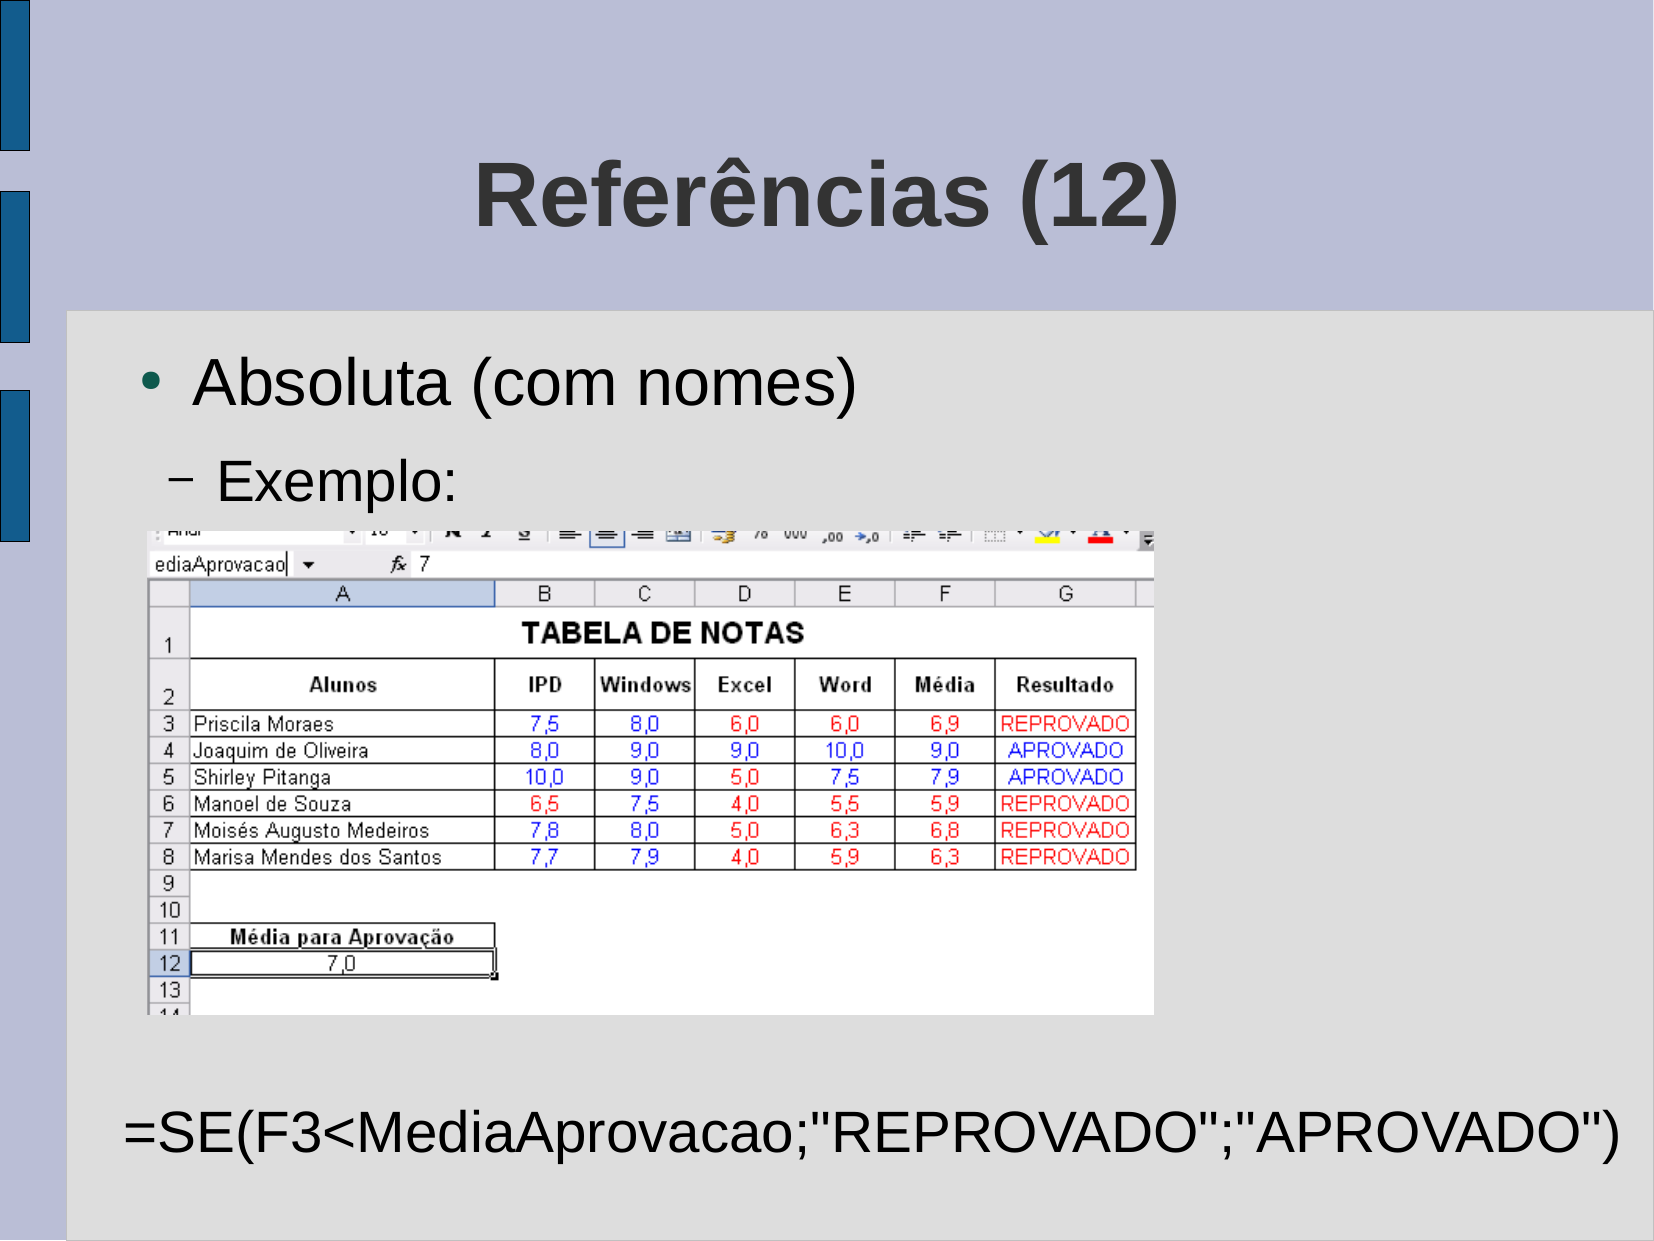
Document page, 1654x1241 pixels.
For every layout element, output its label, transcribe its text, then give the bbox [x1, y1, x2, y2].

text_box =SE(F3<MediaAprovacao;"REPROVADO";"APROVADO") [88, 1092, 1654, 1173]
picture [147, 531, 1154, 1015]
list Absoluta (com nomes) Exemplo: [121, 344, 1654, 1092]
title Referências (12) [121, 98, 1534, 291]
